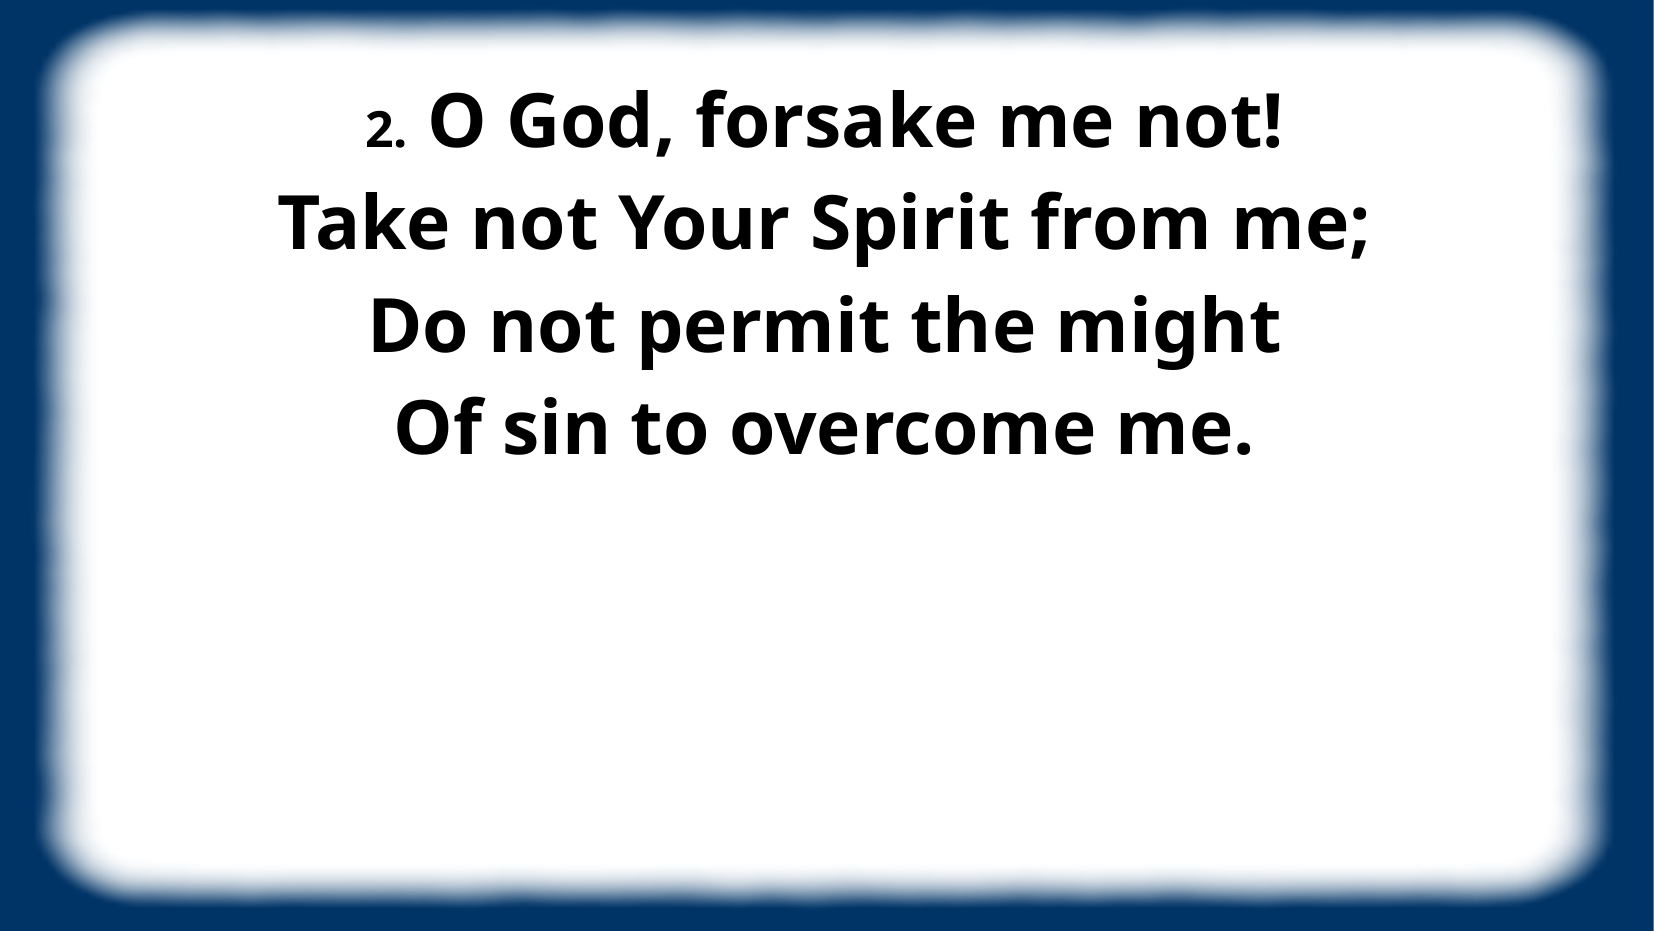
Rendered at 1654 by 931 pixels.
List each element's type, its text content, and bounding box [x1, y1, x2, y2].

picture [0, 0, 1654, 931]
text_box 2. O God, forsake me not! Take not Your Spirit from me; Do not permit the might Of sin to overcome me. [105, 60, 1546, 473]
